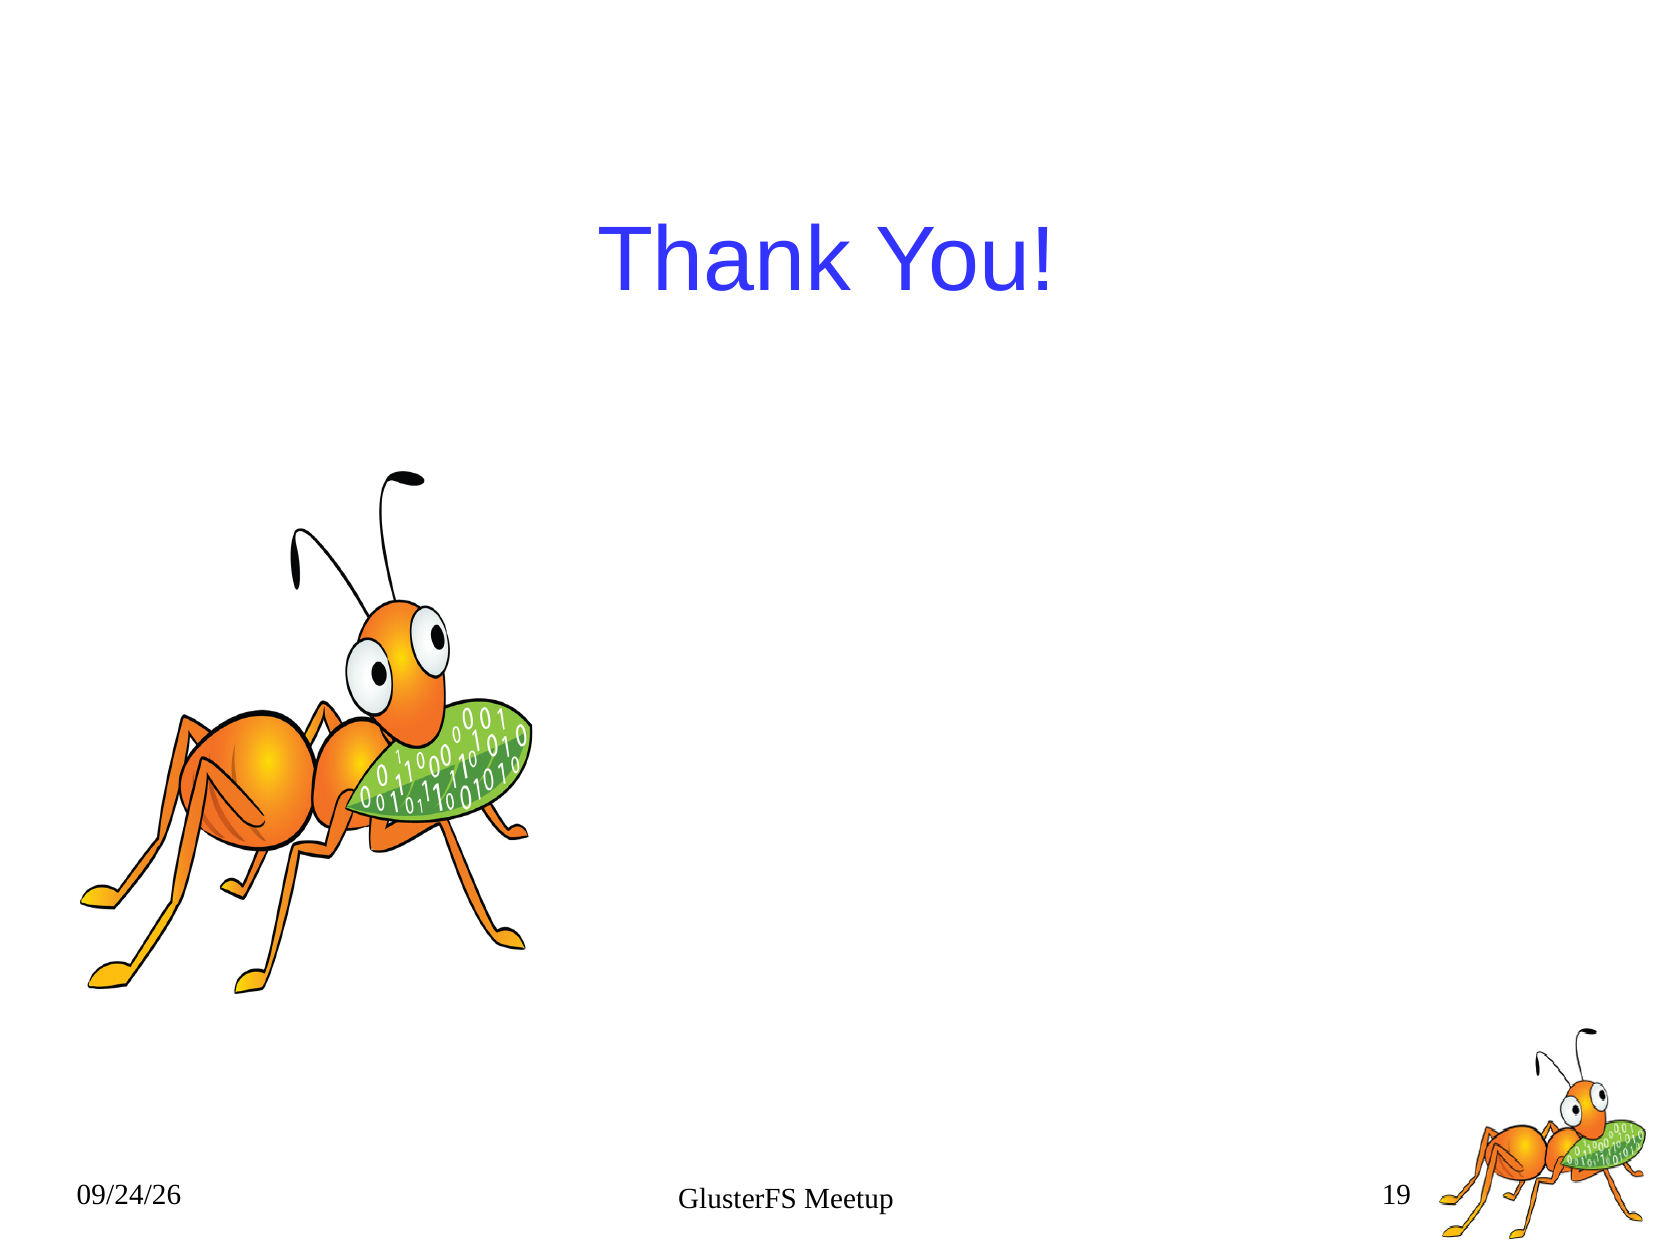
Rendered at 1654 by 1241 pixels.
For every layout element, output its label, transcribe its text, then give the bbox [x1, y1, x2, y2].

picture [1436, 1027, 1648, 1241]
picture [74, 464, 538, 1001]
title Thank You! [82, 155, 1571, 363]
